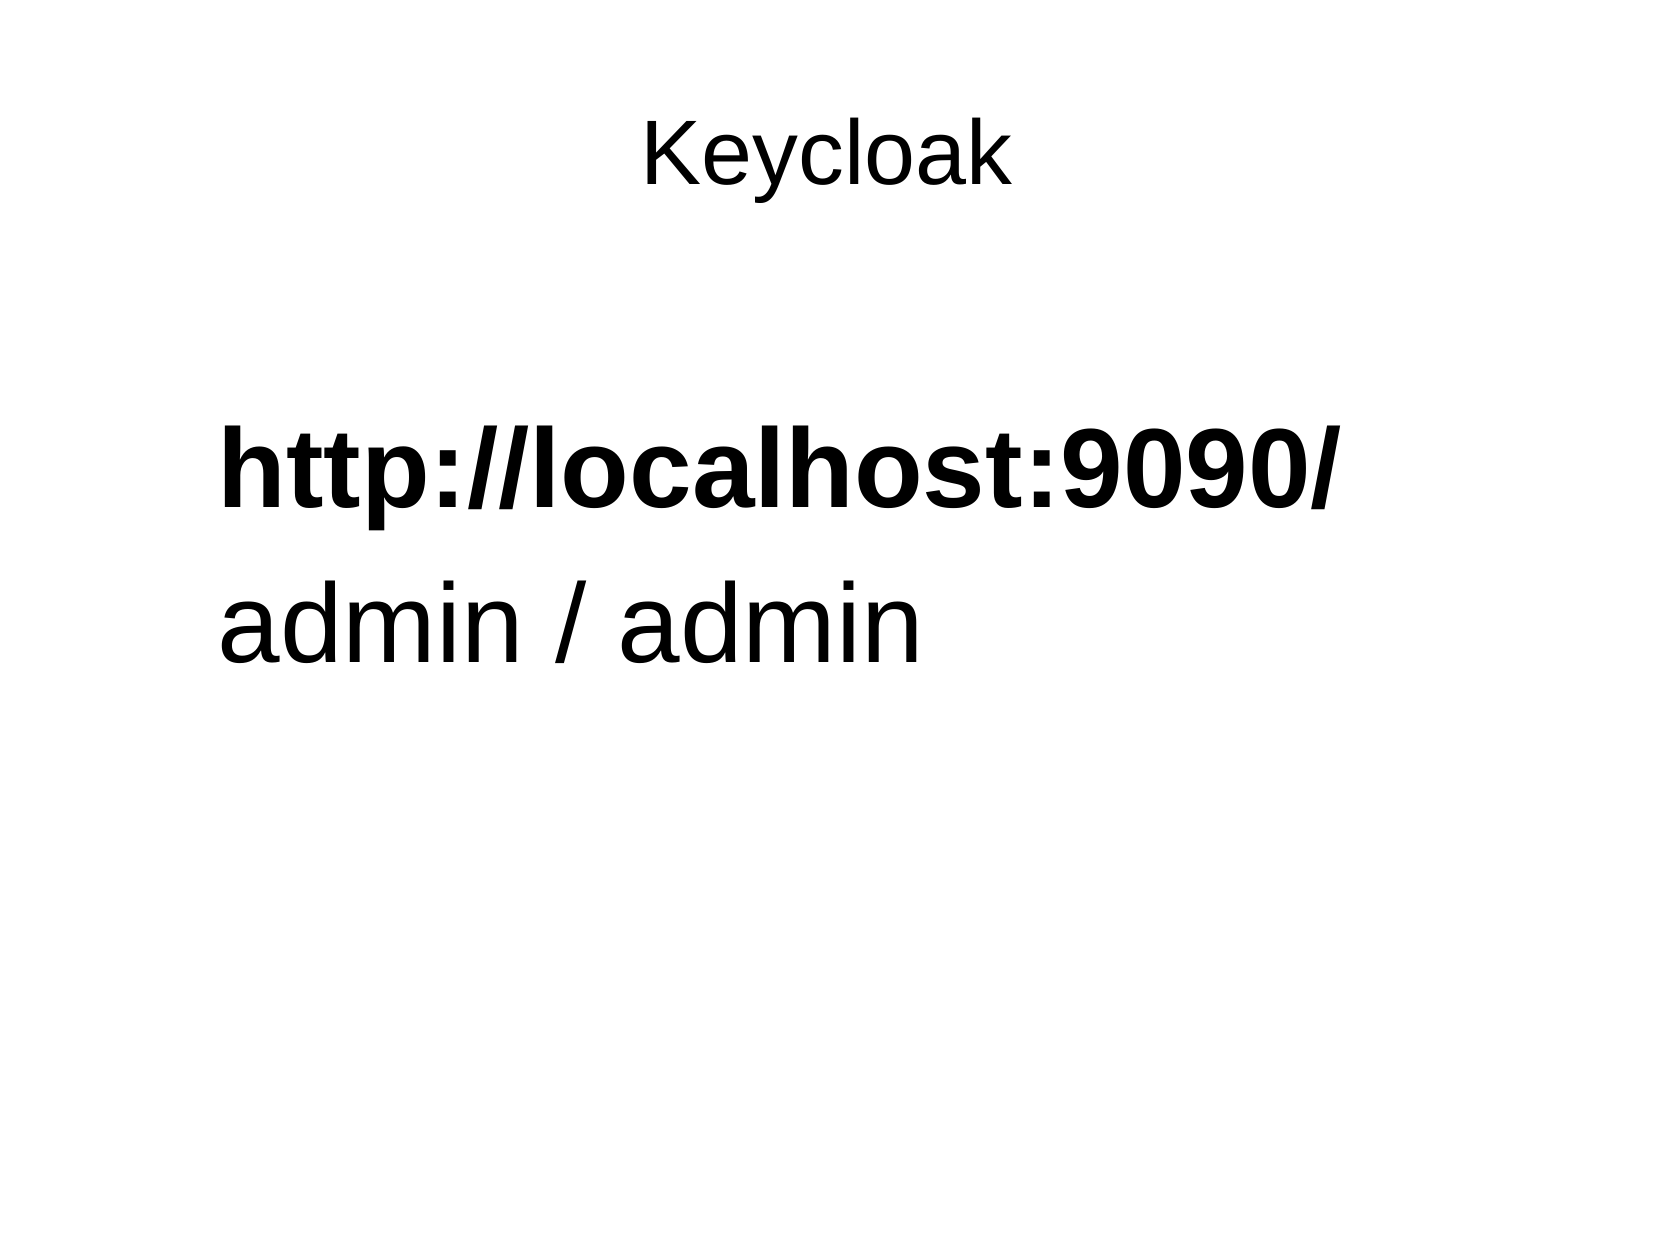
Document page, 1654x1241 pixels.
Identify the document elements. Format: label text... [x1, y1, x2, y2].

list http://localhost:9090/ admin / admin [146, 405, 1636, 1126]
title Keycloak [82, 49, 1571, 257]
